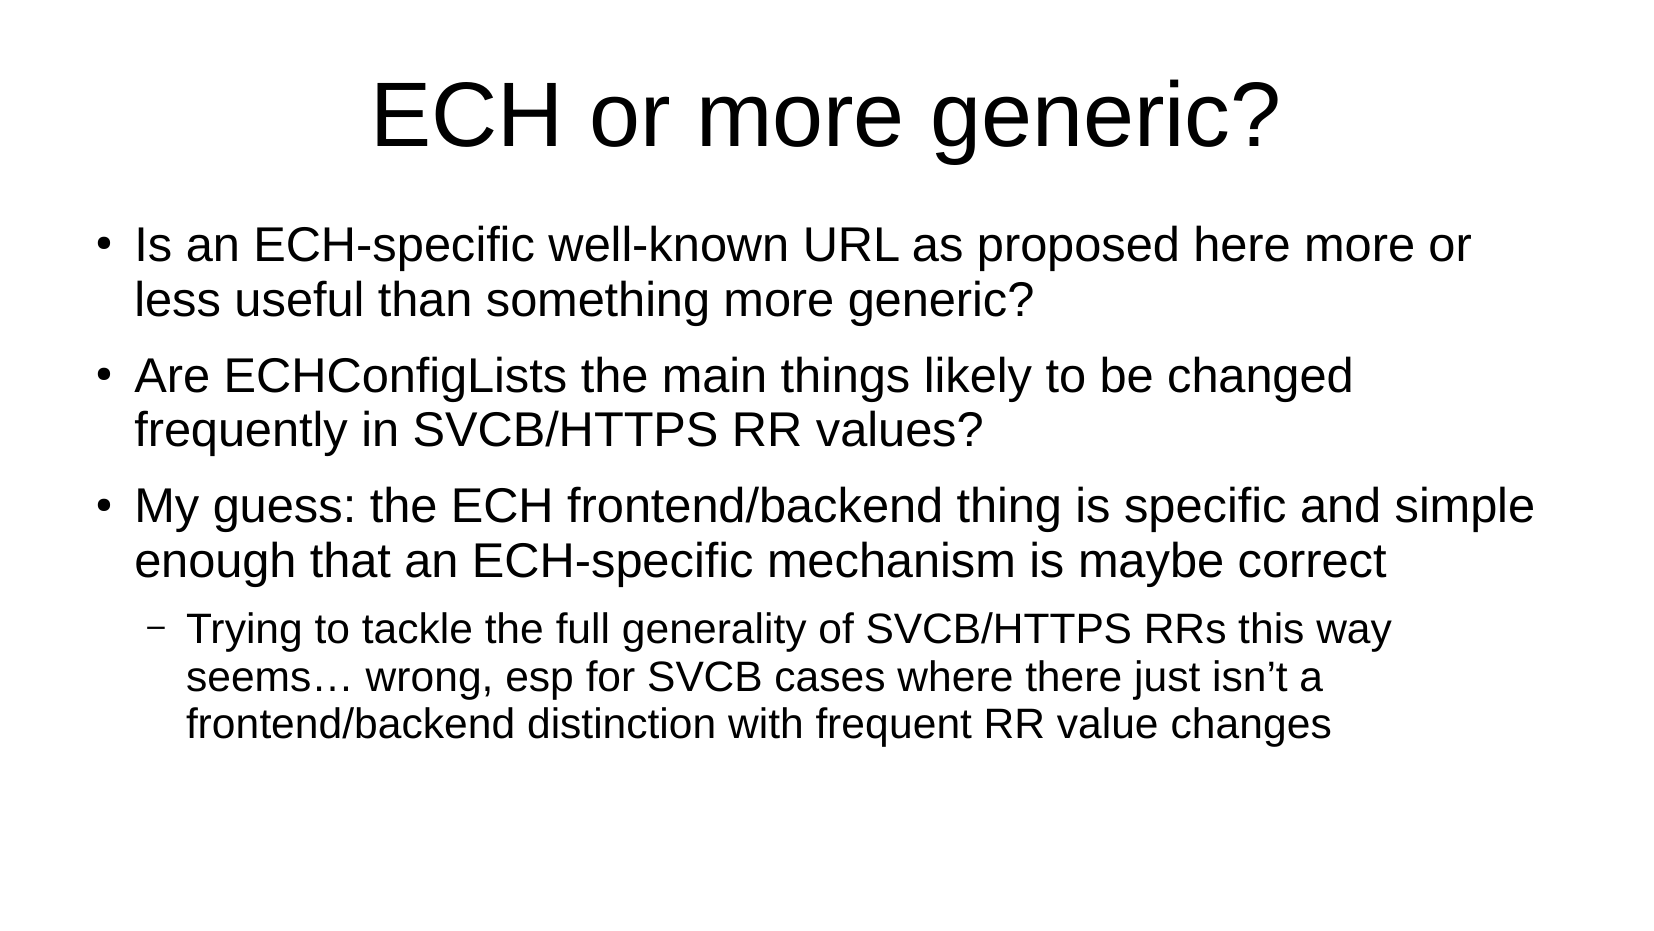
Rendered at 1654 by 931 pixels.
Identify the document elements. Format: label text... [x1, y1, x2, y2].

list Is an ECH-specific well-known URL as proposed here more or less useful than something more generic? Are ECHConfigLists the main things likely to be changed frequently in SVCB/HTTPS RR values? My guess: the ECH frontend/backend thing is specific and simple enough that an ECH-specific mechanism is maybe correct Trying to tackle the full generality of SVCB/HTTPS RRs this way seems… wrong, esp for SVCB cases where there just isn’t a frontend/backend distinction with frequent RR value changes [82, 217, 1571, 758]
title ECH or more generic? [82, 37, 1571, 193]
